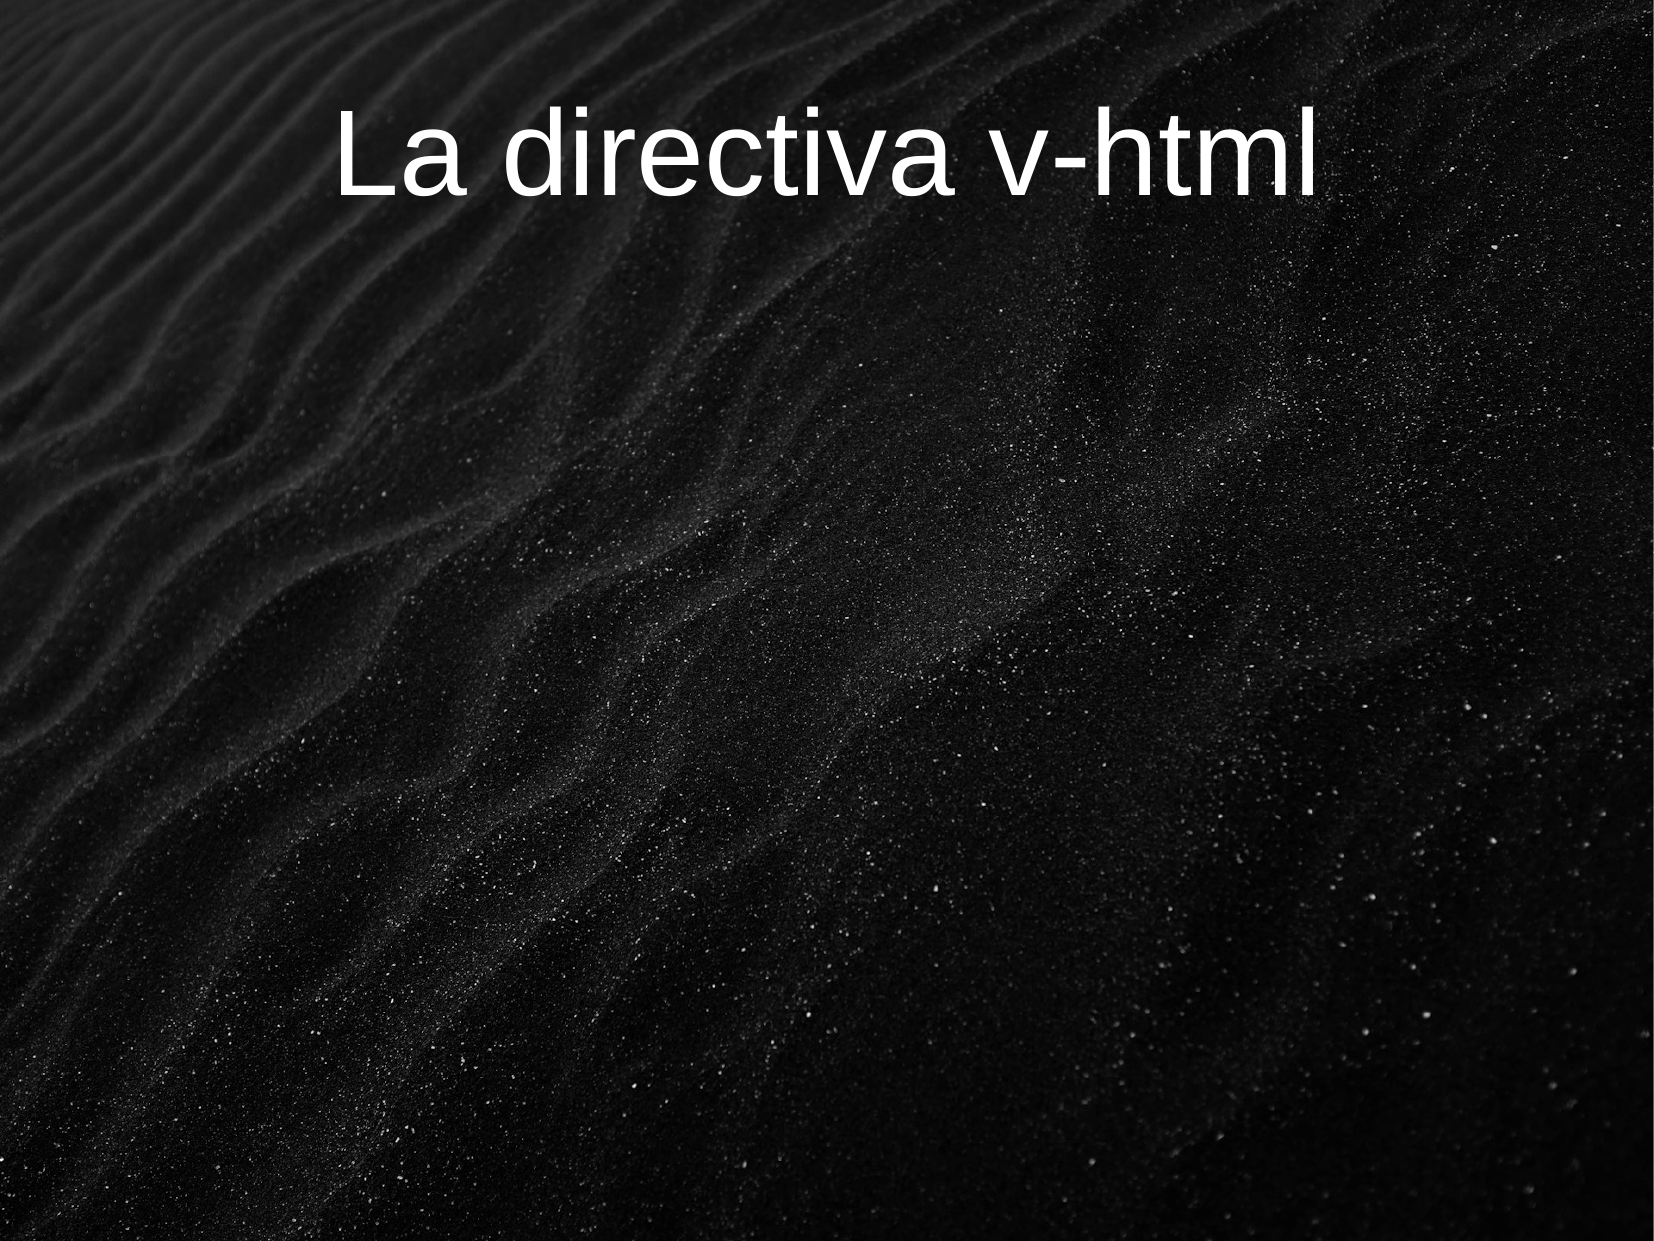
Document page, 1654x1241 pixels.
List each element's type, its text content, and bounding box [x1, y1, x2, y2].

title La directiva v-html [82, 49, 1571, 257]
picture [0, 0, 1654, 1241]
